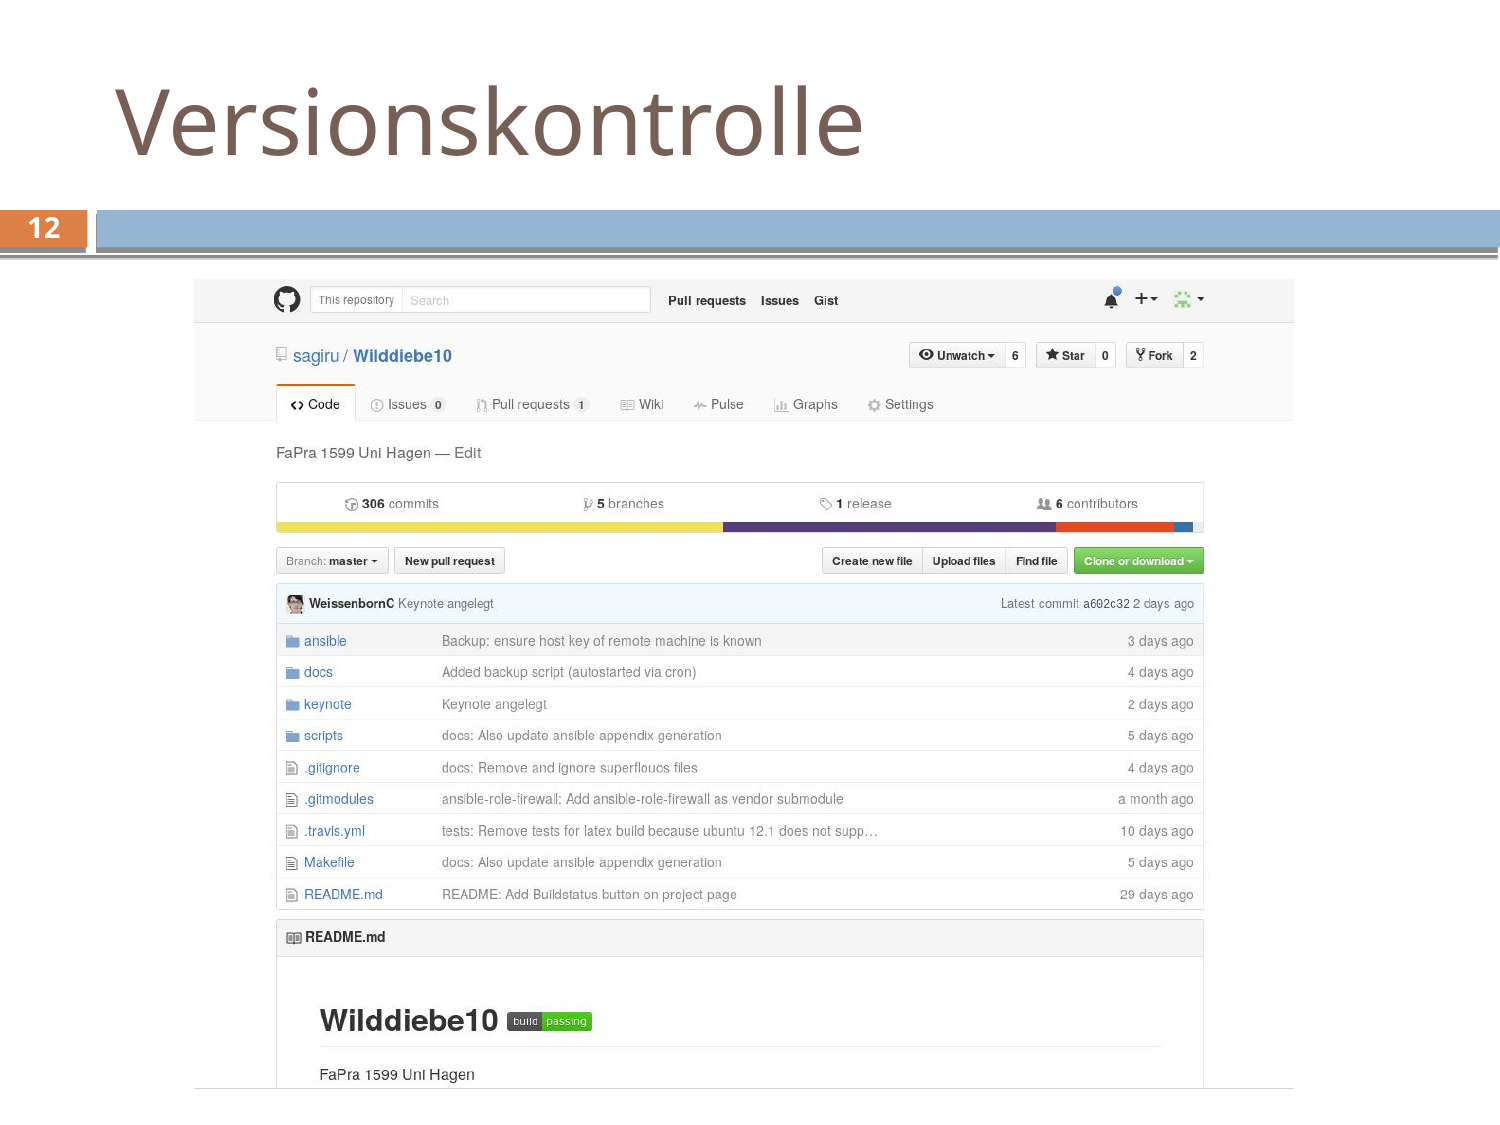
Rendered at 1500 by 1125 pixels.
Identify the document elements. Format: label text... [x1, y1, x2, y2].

picture [194, 279, 1294, 1089]
title Versionskontrolle [100, 37, 1438, 200]
